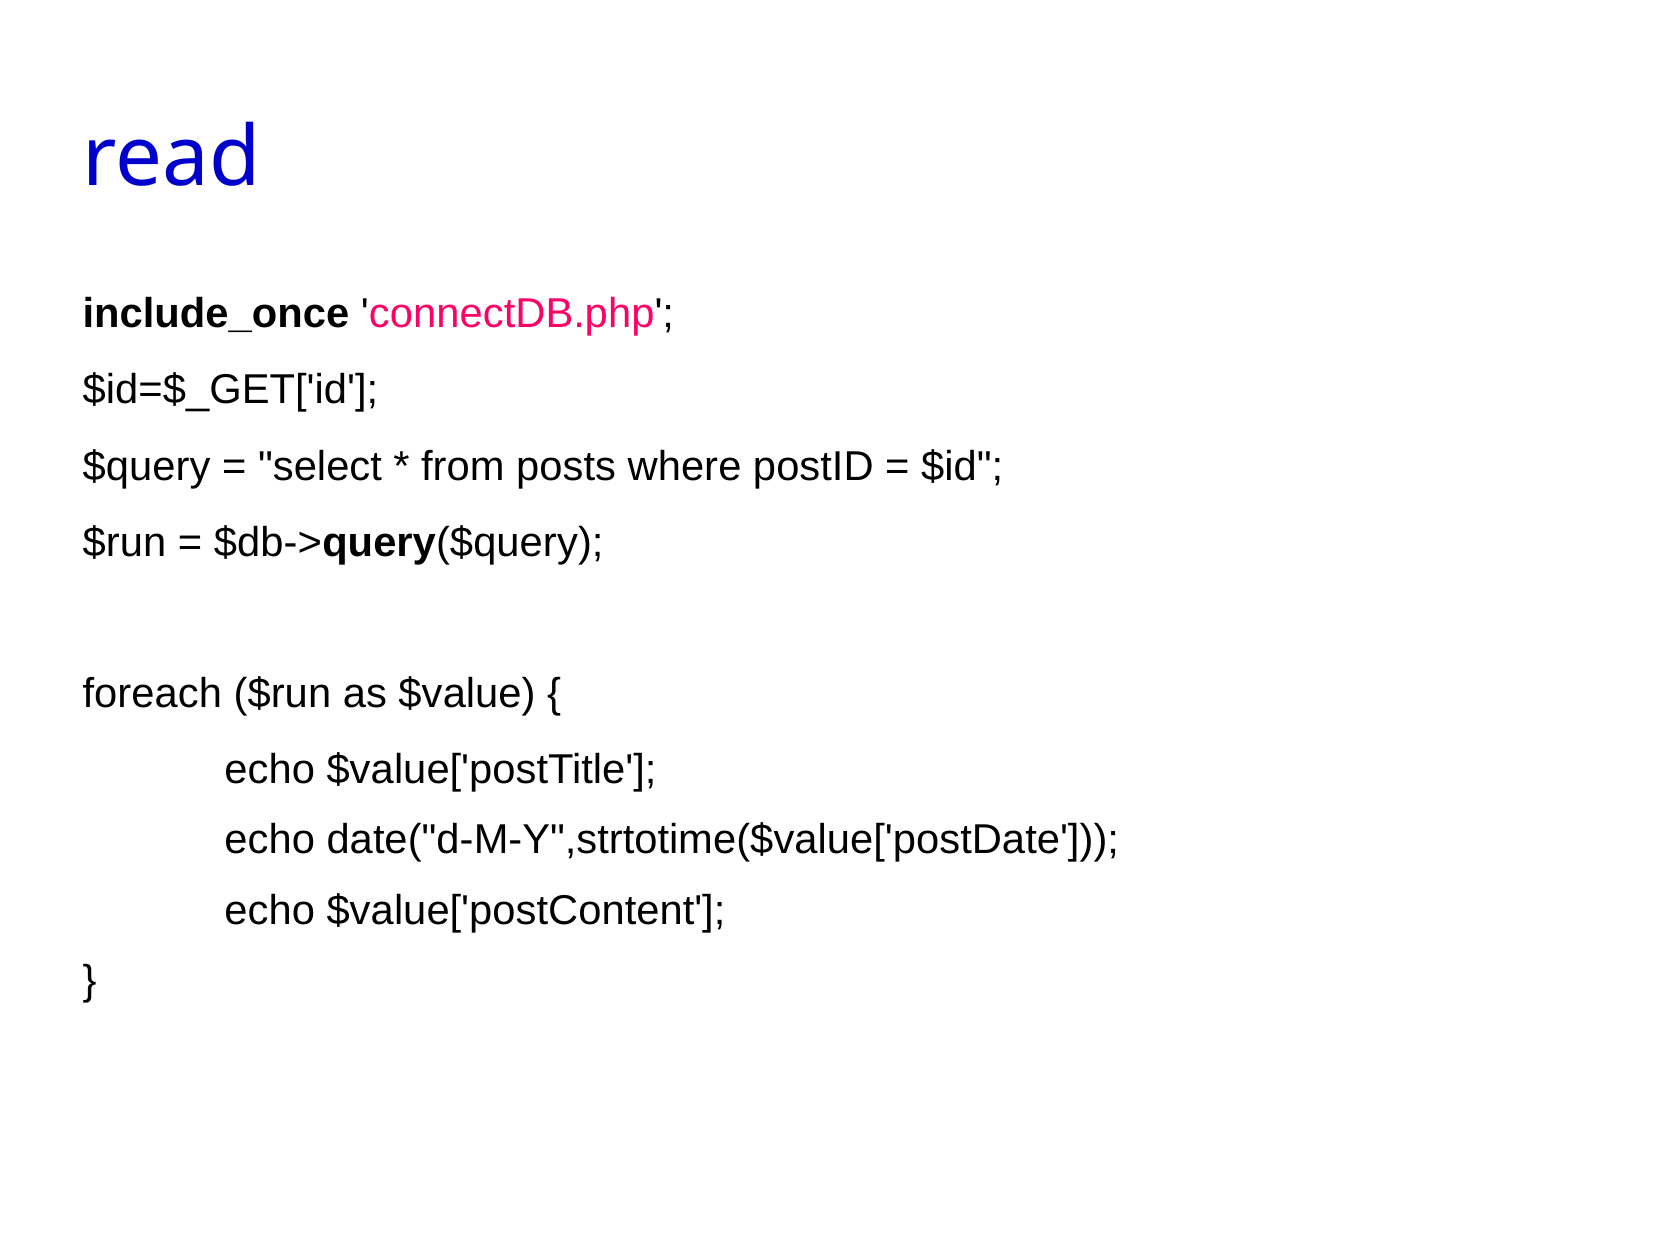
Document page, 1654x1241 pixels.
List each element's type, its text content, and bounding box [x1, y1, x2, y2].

title read [82, 49, 1571, 257]
list include_once 'connectDB.php'; $id=$_GET['id']; $query = "select * from posts where postID = $id"; $run = $db->query($query); foreach ($run as $value) { echo $value['postTitle']; echo date("d-M-Y",strtotime($value['postDate'])); echo $value['postContent']; } [82, 290, 1571, 1186]
